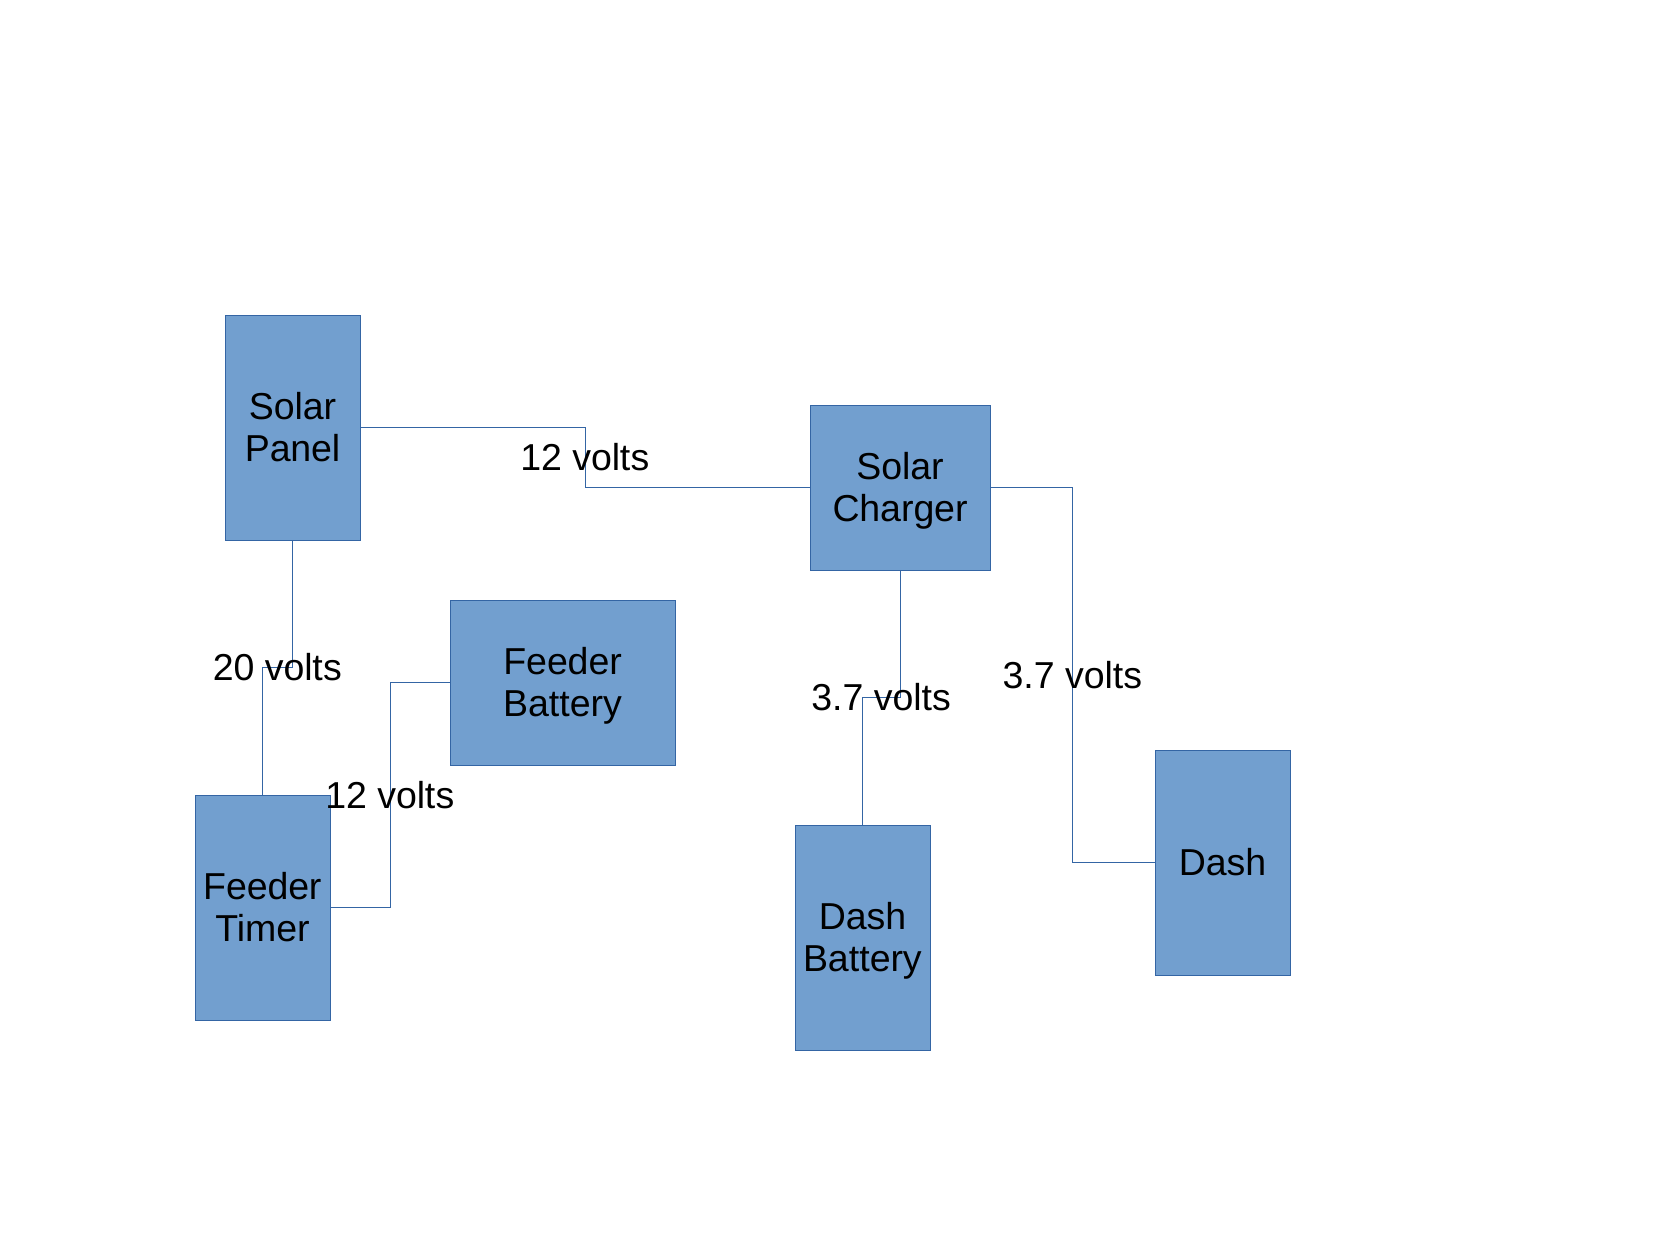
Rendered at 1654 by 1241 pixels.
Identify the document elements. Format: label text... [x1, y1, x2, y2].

text_box Solar Charger [810, 405, 991, 571]
text_box Dash [1155, 750, 1291, 976]
text_box Solar Panel [225, 315, 361, 541]
text_box Feeder Timer [195, 795, 331, 1021]
text_box Dash Battery [795, 825, 931, 1051]
text_box Feeder Battery [450, 600, 676, 766]
